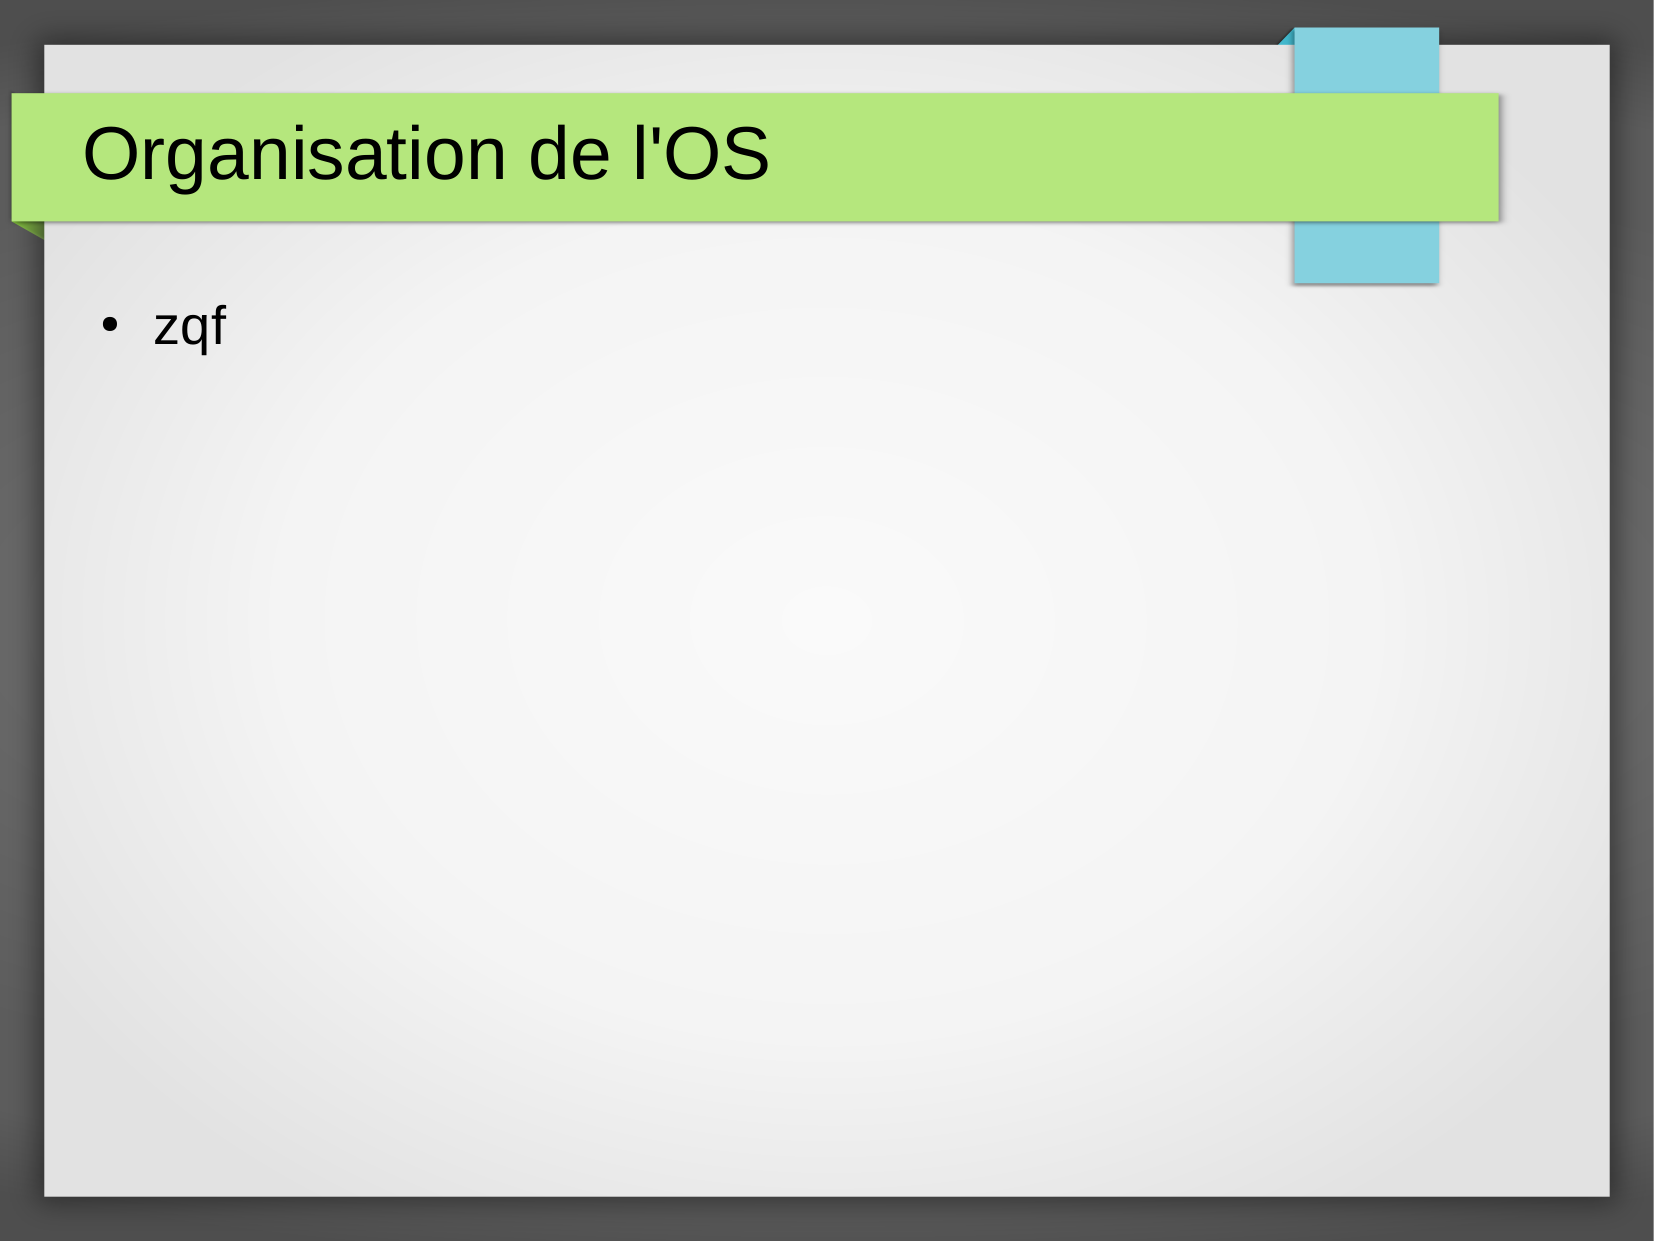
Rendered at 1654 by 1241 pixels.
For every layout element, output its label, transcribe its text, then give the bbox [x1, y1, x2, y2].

title Organisation de l'OS [82, 94, 1264, 213]
picture [0, 0, 1654, 1241]
list zqf [82, 295, 1571, 1015]
